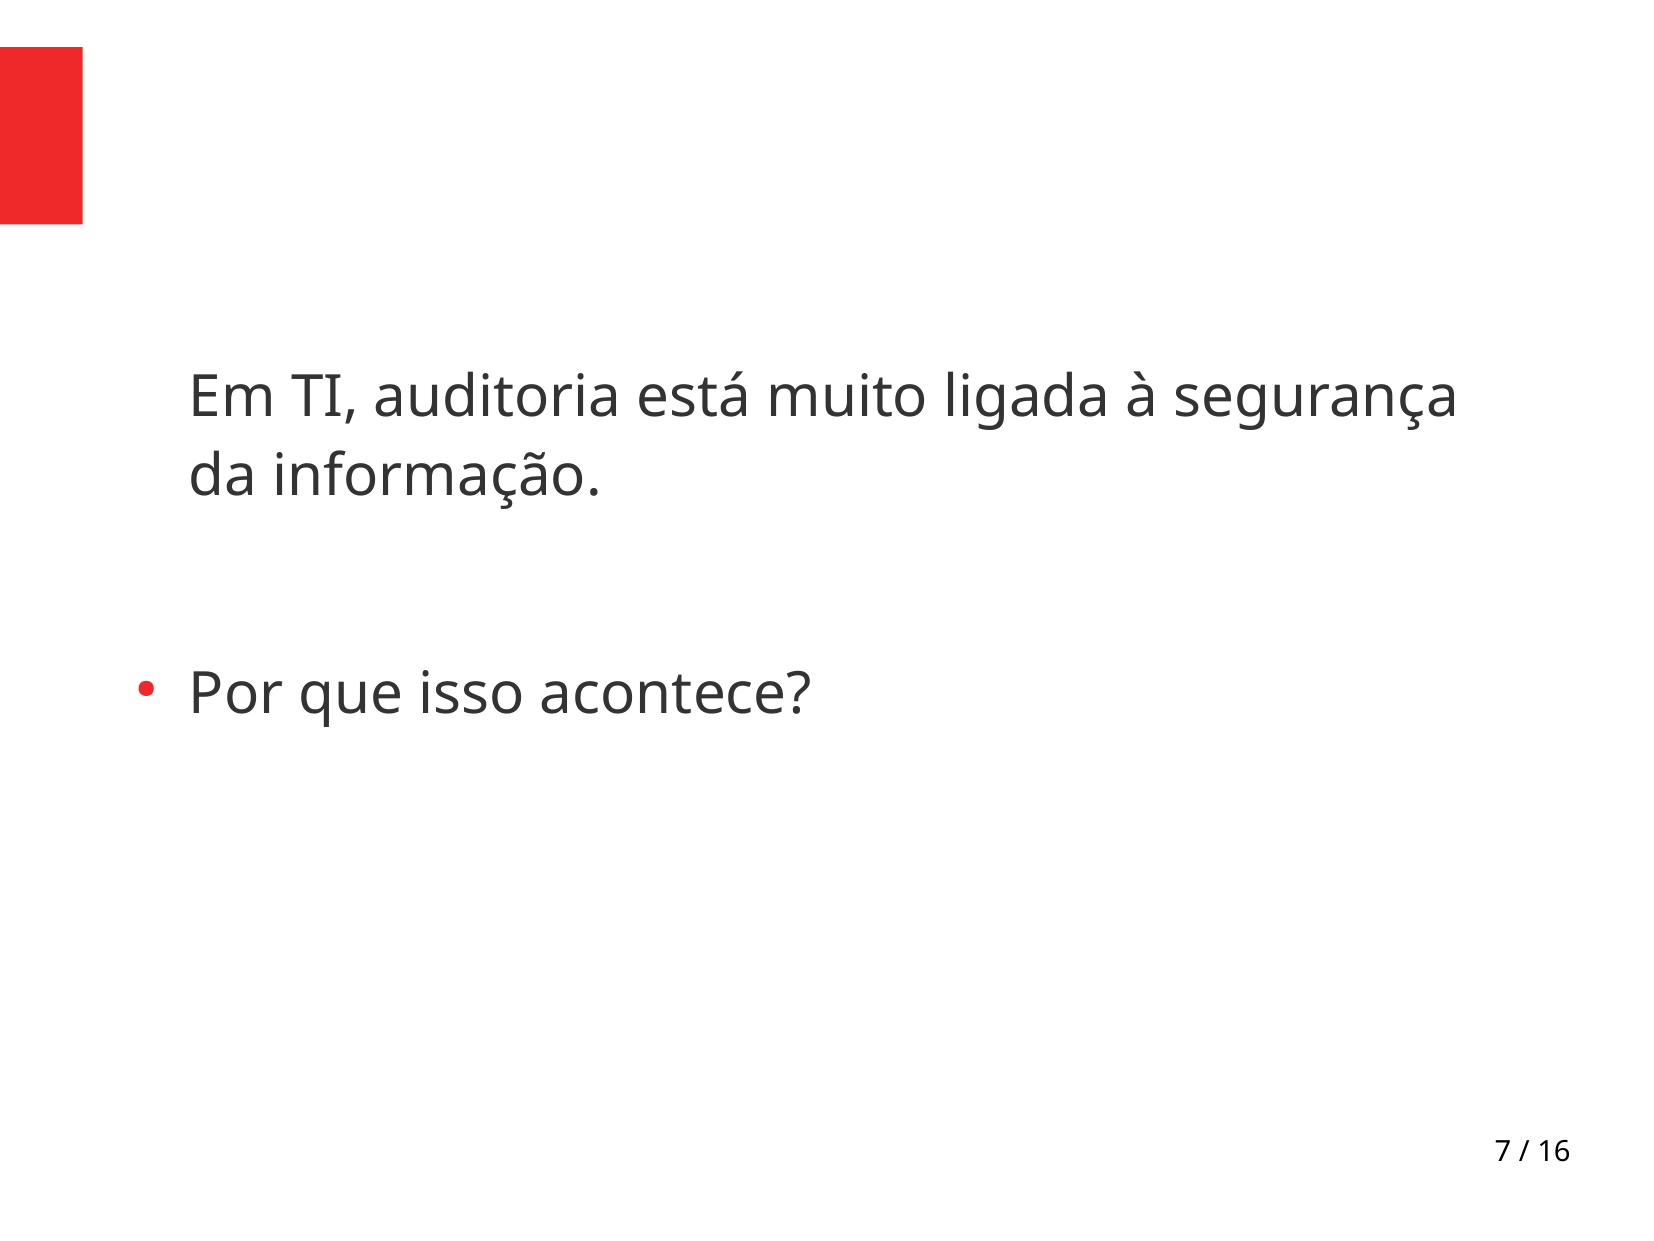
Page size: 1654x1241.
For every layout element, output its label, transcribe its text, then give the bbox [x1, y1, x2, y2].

list Em TI, auditoria está muito ligada à segurança da informação. Por que isso acontece? [118, 354, 1536, 1074]
